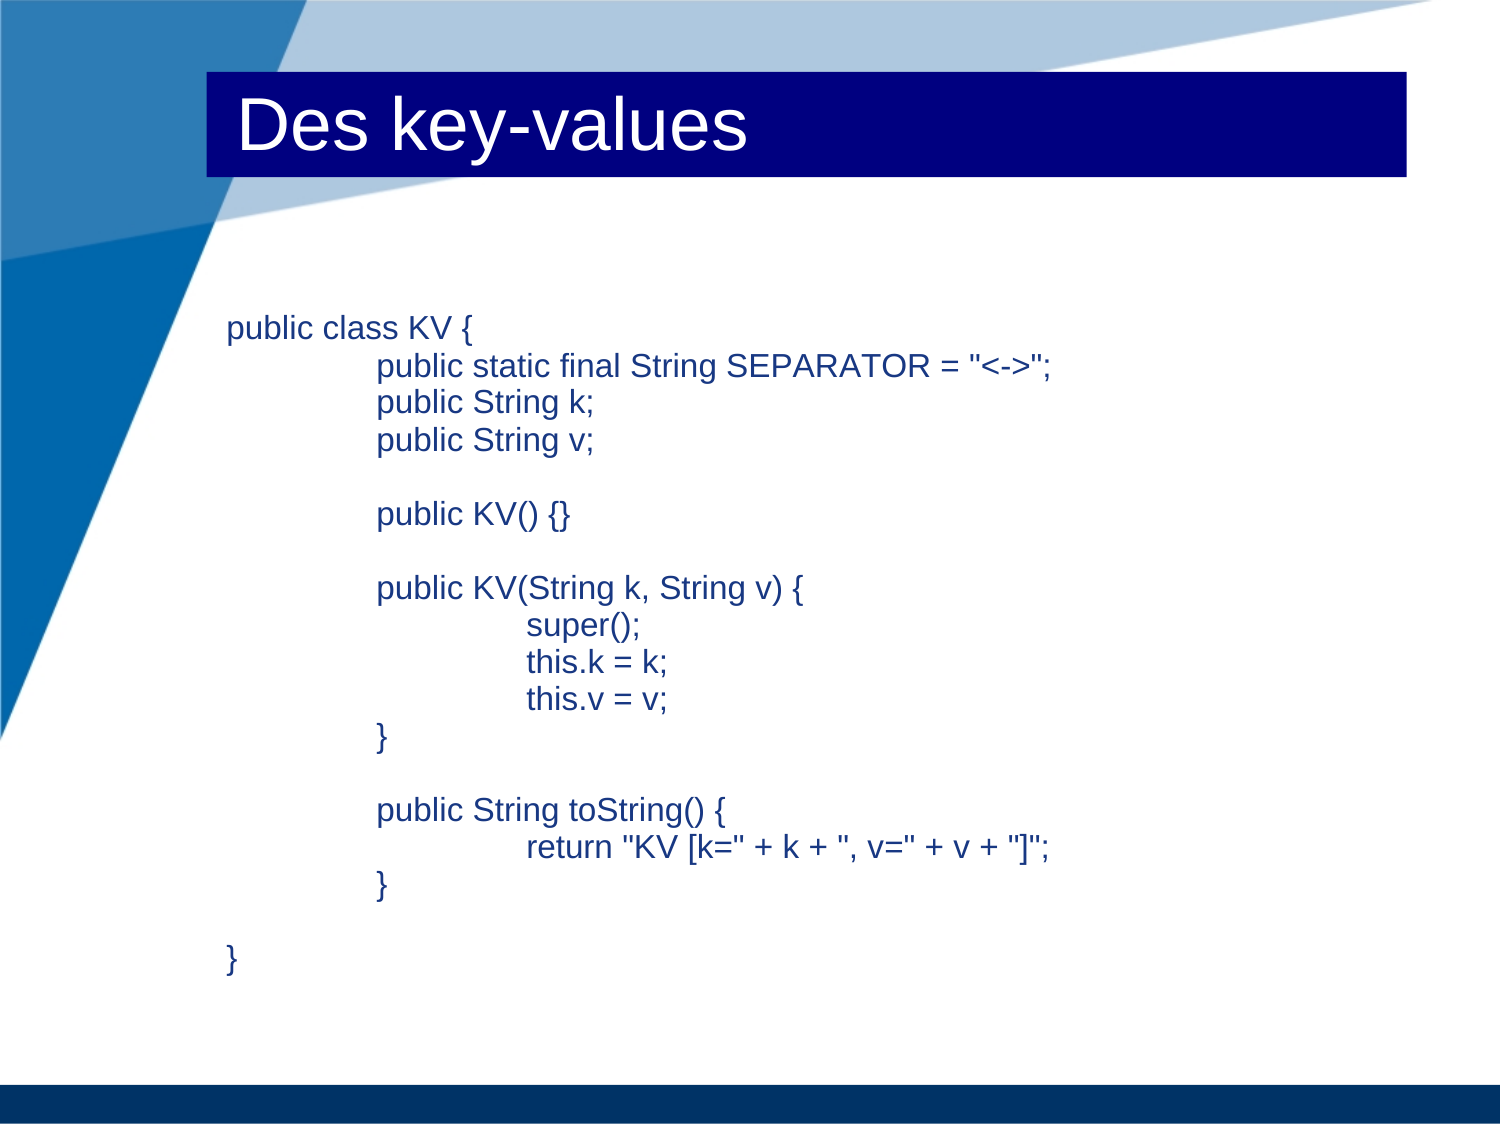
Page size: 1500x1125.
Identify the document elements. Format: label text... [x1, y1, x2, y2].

picture [0, 0, 1500, 842]
text_box public class KV { public static final String SEPARATOR = "<->"; public String k; public String v; public KV() {} public KV(String k, String v) { super(); this.k = k; this.v = v; } public String toString() { return "KV [k=" + k + ", v=" + v + "]"; } } [211, 302, 1361, 993]
title Des key-values [206, 71, 1407, 178]
